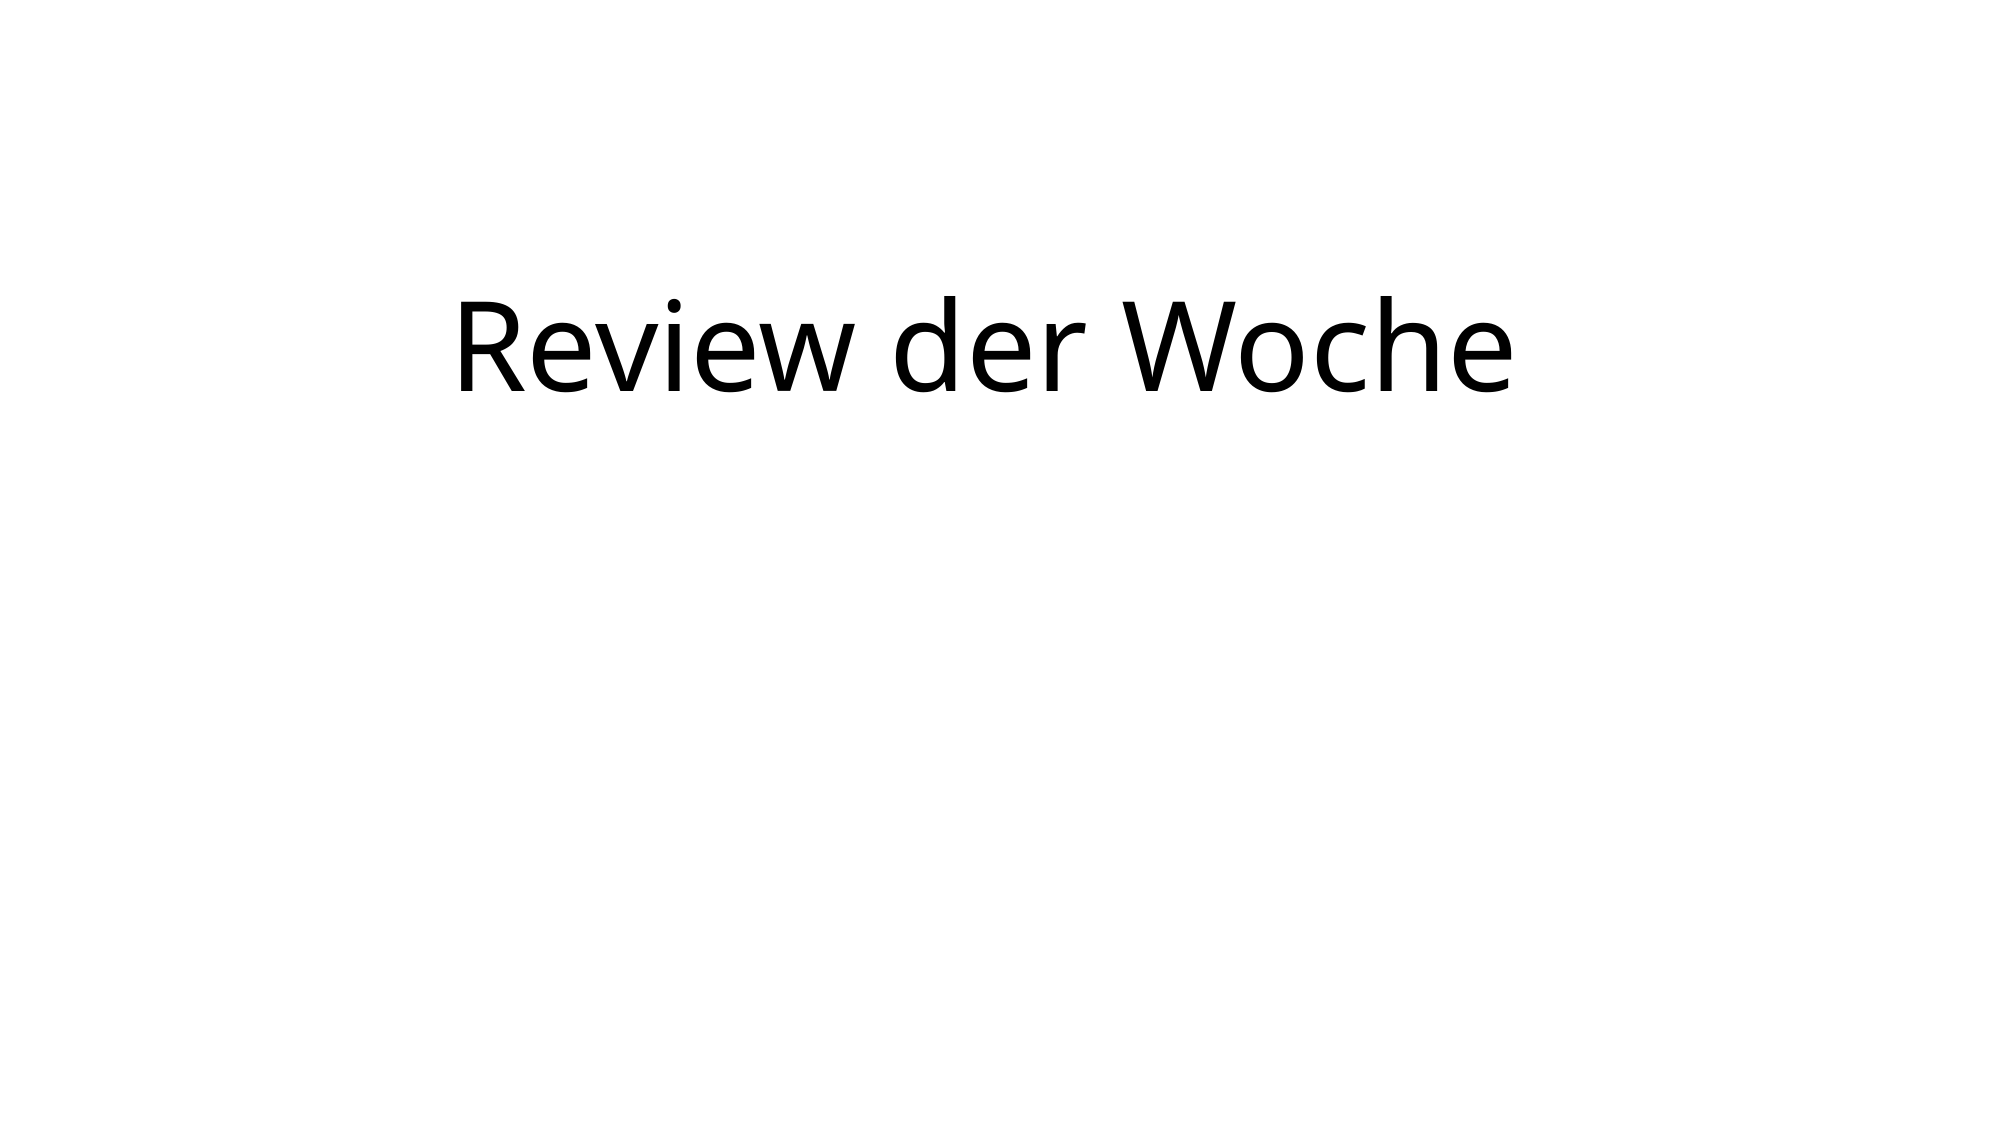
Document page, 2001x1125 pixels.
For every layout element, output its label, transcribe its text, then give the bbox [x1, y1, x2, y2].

title Review der Woche [249, 184, 1750, 576]
